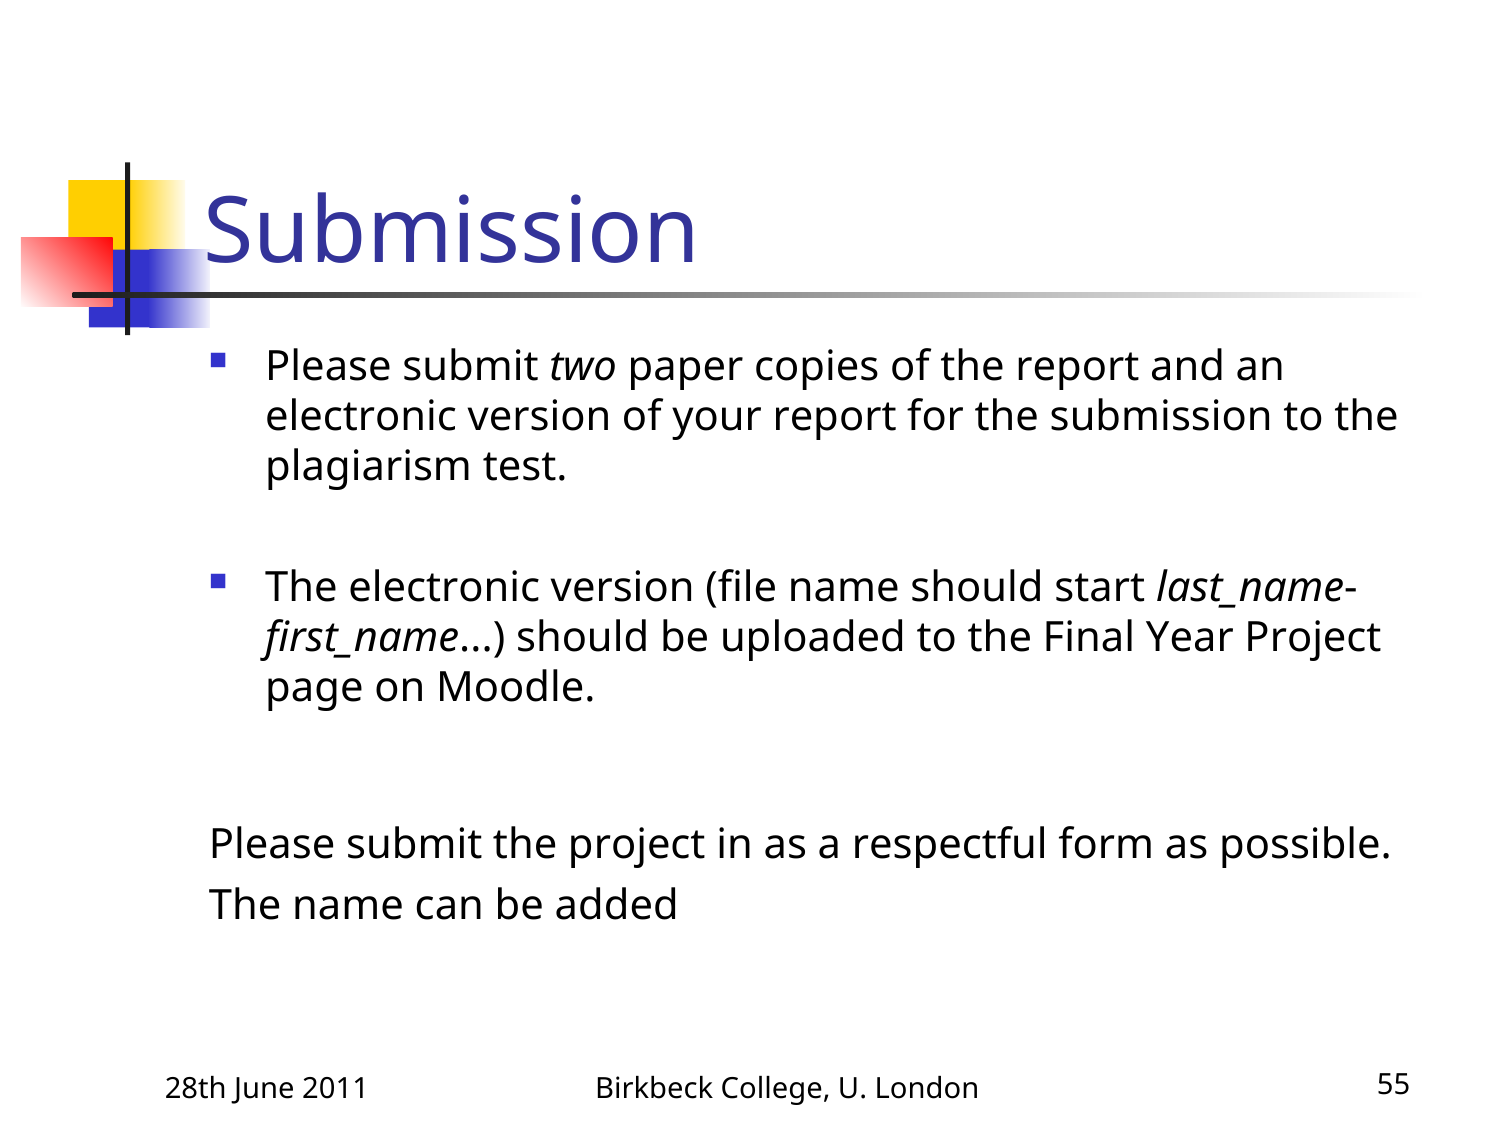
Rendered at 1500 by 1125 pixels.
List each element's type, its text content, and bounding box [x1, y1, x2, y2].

text_box Birkbeck College, U. London [549, 1037, 1026, 1113]
list Please submit two paper copies of the report and an electronic version of your report for the submission to the plagiarism test. The electronic version (file name should start last_name-first_name...) should be uploaded to the Final Year Project page on Moodle. Please submit the project in as a respectful form as possible. The name can be added [193, 331, 1469, 1007]
text_box <number> [1112, 1037, 1426, 1113]
text_box 28th June 2011 [150, 1037, 463, 1113]
title Submission [188, 101, 1468, 289]
